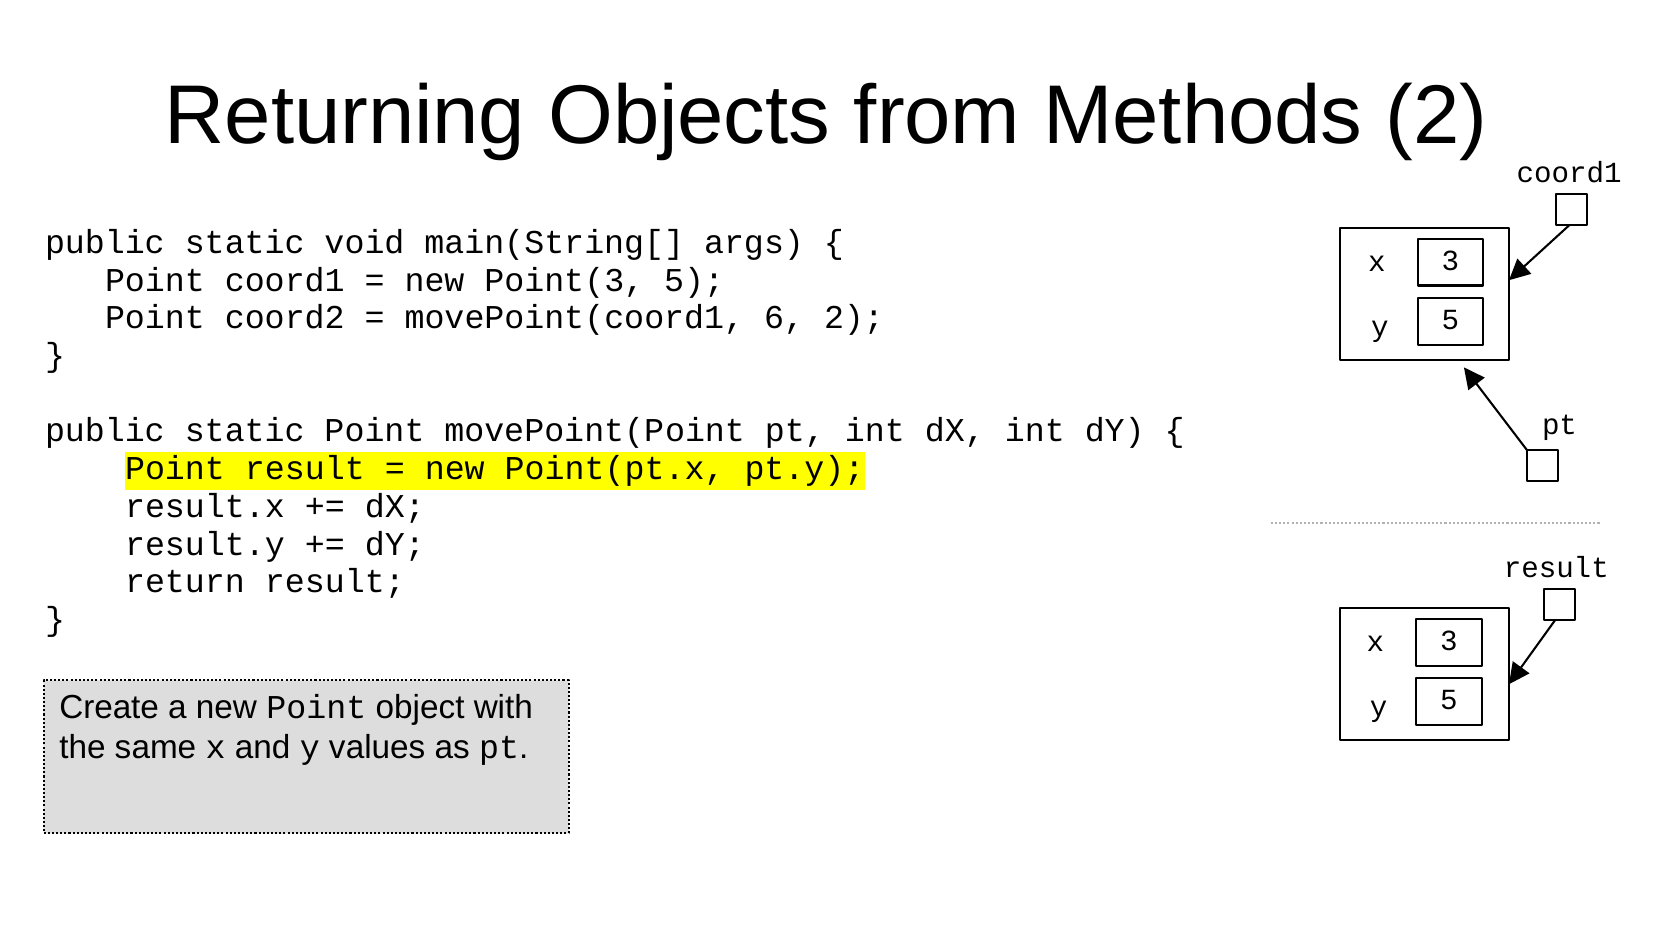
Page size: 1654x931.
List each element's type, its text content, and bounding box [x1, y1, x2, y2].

text_box [1543, 594, 1575, 620]
title Returning Objects from Methods (2) [82, 37, 1571, 193]
text_box x [1353, 239, 1402, 288]
text_box 5 [1417, 298, 1484, 345]
text_box [1340, 228, 1510, 361]
text_box coord1 [1501, 151, 1637, 200]
text_box [1527, 451, 1559, 482]
text_box Create a new Point object with the same x and y values as pt. [43, 680, 569, 834]
text_box y [1354, 684, 1405, 733]
text_box [1340, 608, 1510, 741]
text_box x [1351, 619, 1400, 668]
text_box pt [1527, 402, 1594, 451]
text_box 3 [1416, 619, 1482, 666]
text_box result [1489, 545, 1624, 594]
text_box 5 [1416, 678, 1482, 725]
text_box public static void main(String[] args) { Point coord1 = new Point(3, 5); Point coord2 = movePoint(coord1, 6, 2); } public static Point movePoint(Point pt, int dX, int dY) { Point result = new Point(pt.x, pt.y); result.x += dX; result.y += dY; return result; } [30, 218, 1201, 762]
text_box y [1356, 304, 1406, 353]
text_box 3 [1417, 239, 1484, 286]
text_box [1556, 200, 1588, 225]
